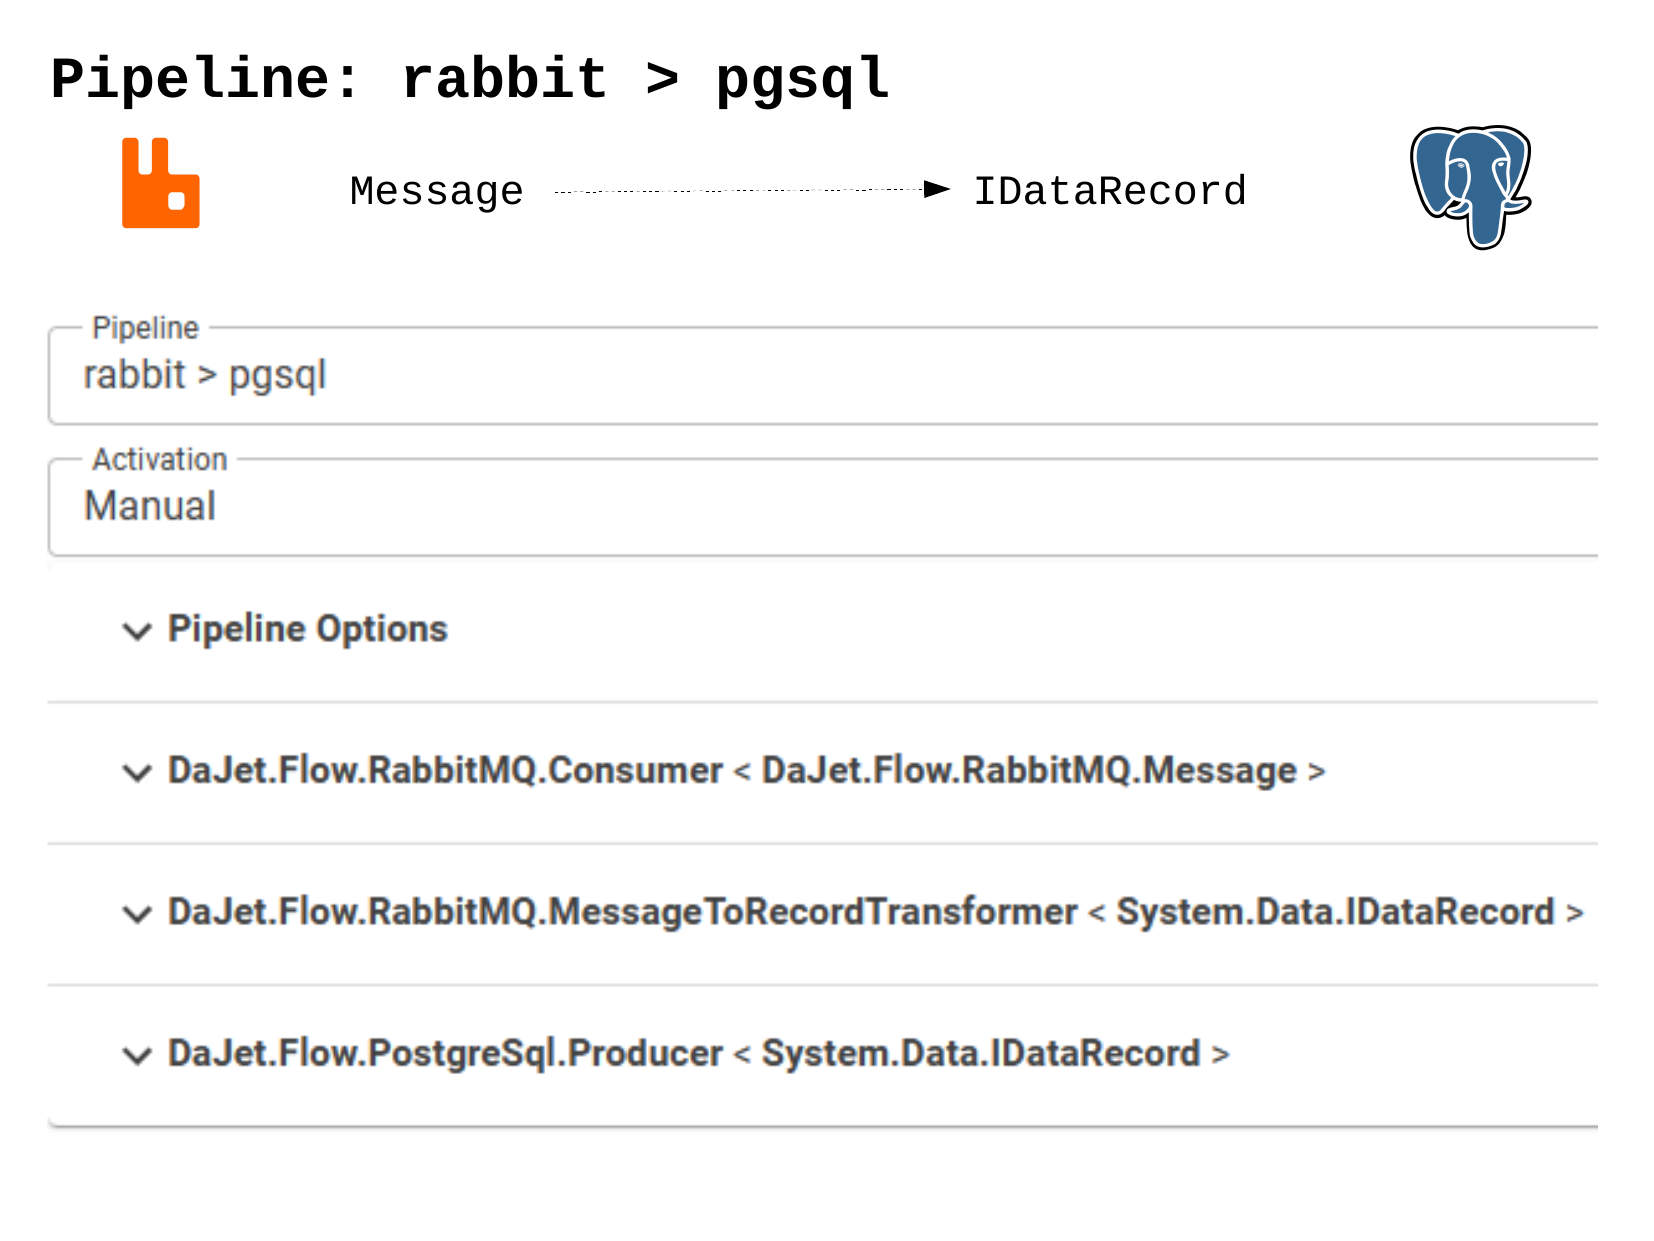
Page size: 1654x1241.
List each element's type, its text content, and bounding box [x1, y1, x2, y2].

text_box IDataRecord [950, 162, 1270, 225]
picture [41, 307, 1598, 1146]
picture [94, 118, 225, 249]
text_box Message [277, 162, 597, 225]
picture [1405, 122, 1536, 253]
text_box Pipeline: rabbit > pgsql [35, 41, 1619, 284]
